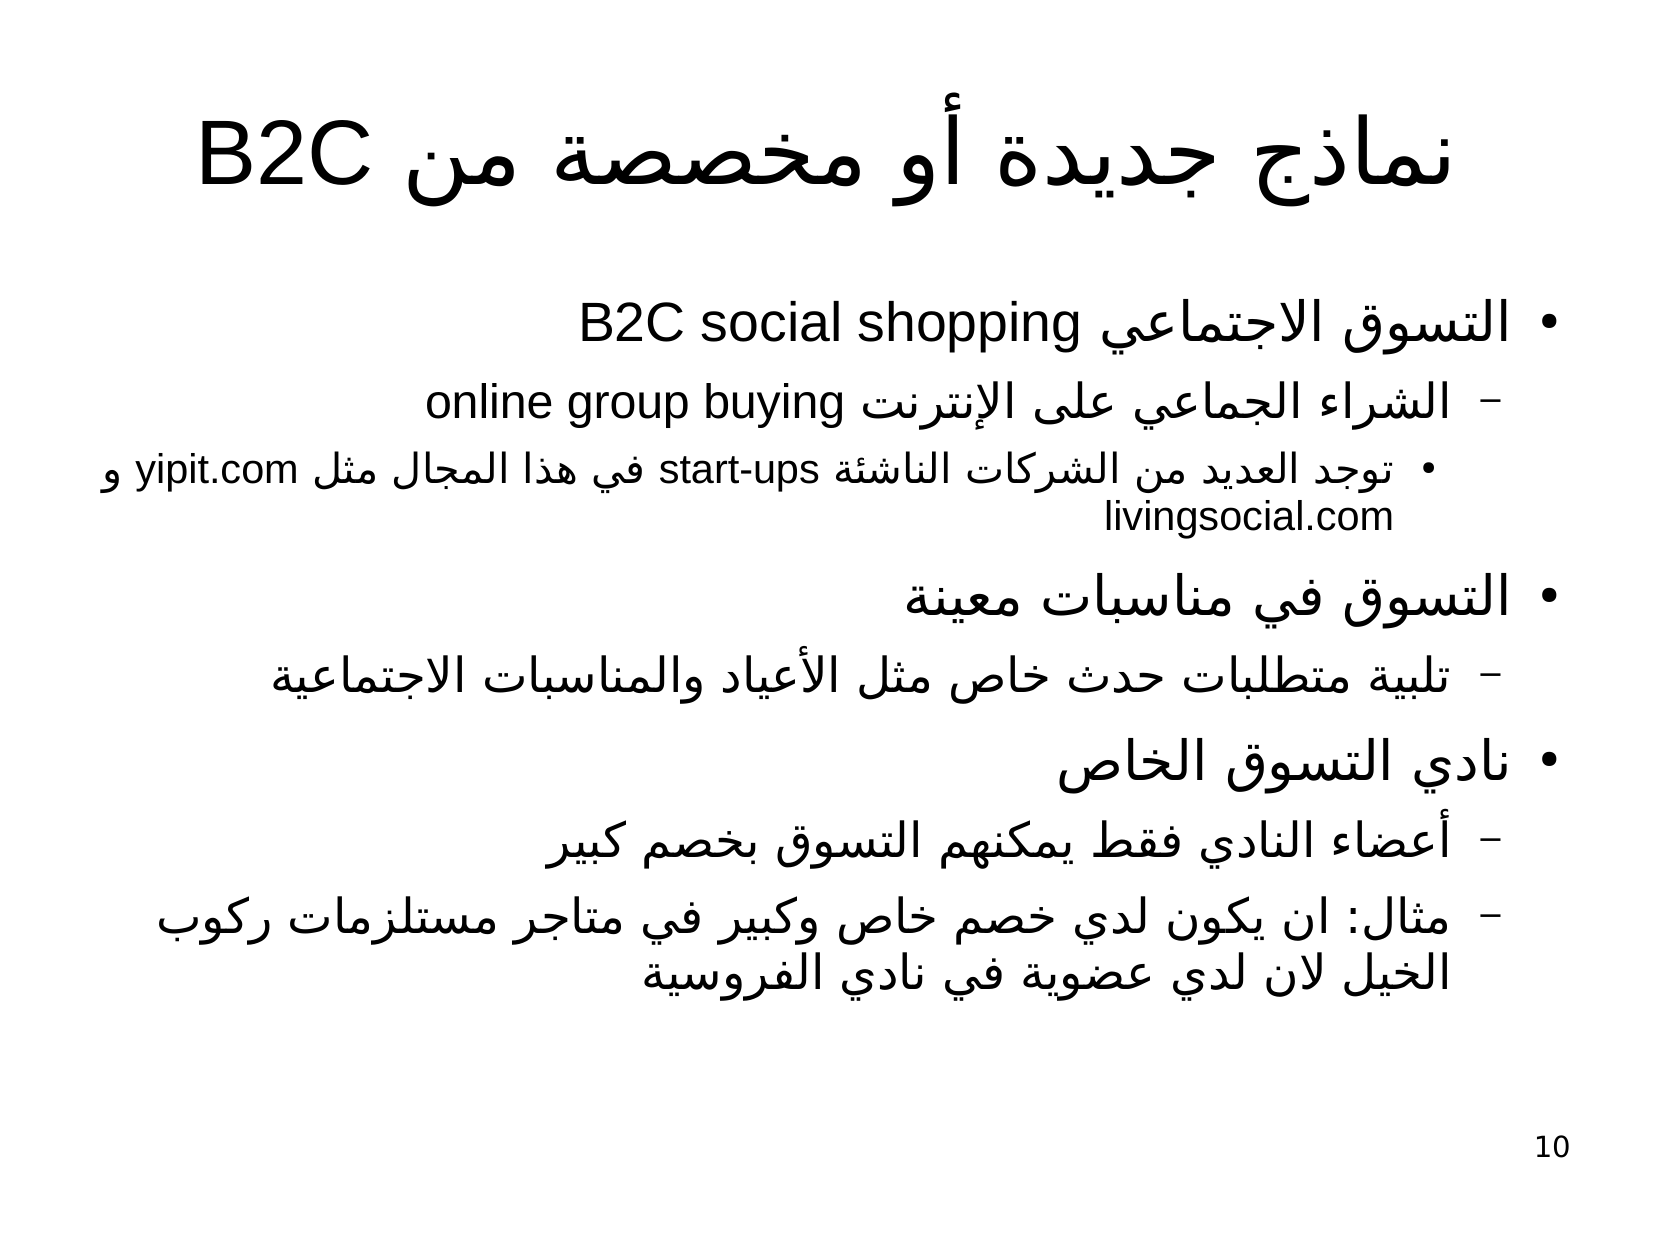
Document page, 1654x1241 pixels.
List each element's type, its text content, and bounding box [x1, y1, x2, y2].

title نماذج جديدة أو مخصصة من B2C [82, 49, 1571, 257]
list التسوق الاجتماعي B2C social shopping الشراء الجماعي على الإنترنت online group buying توجد العديد من الشركات الناشئة start-ups في هذا المجال مثل yipit.com و livingsocial.com التسوق في مناسبات معينة تلبية متطلبات حدث خاص مثل الأعياد والمناسبات الاجتماعية نادي التسوق الخاص أعضاء النادي فقط يمكنهم التسوق بخصم كبير مثال: ان يكون لدي خصم خاص وكبير في متاجر مستلزمات ركوب الخيل لان لدي عضوية في نادي الفروسية [82, 290, 1571, 1010]
